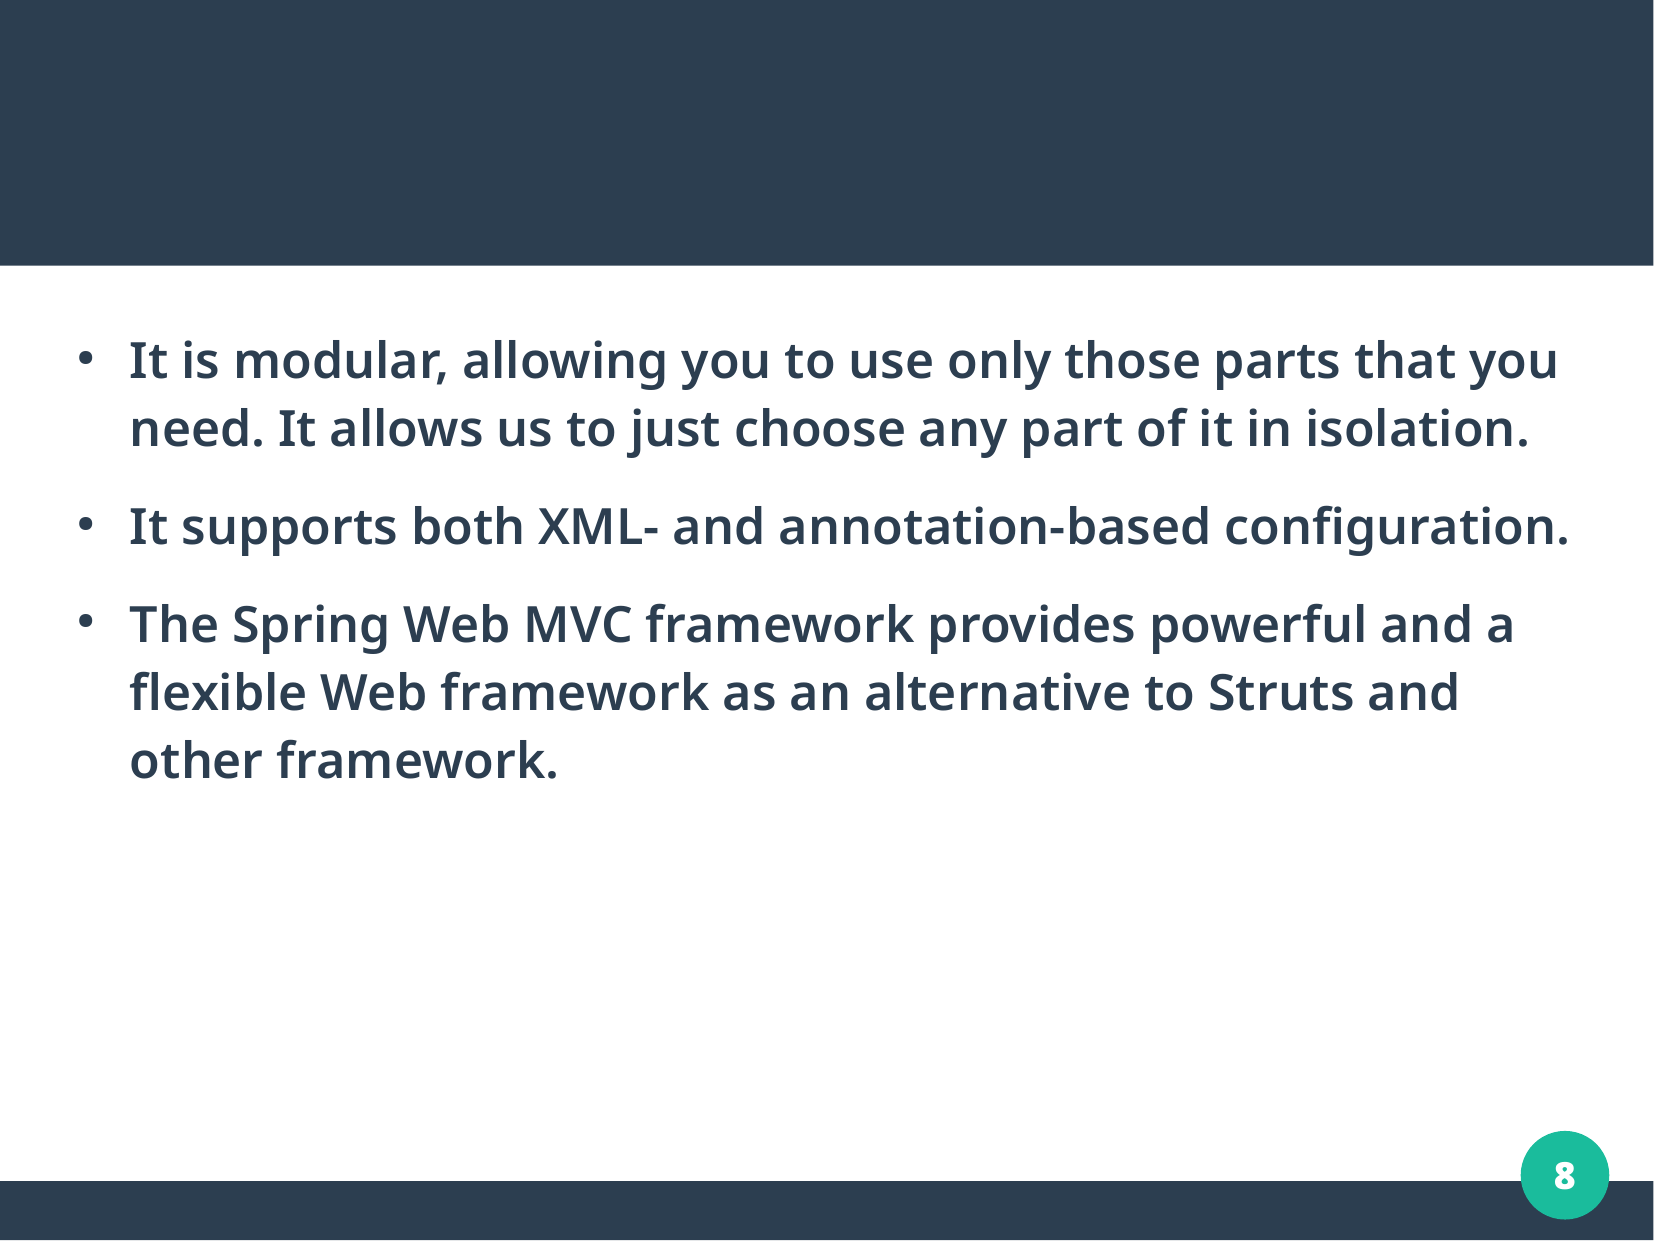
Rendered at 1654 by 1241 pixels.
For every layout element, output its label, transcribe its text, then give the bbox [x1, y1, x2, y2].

list It is modular, allowing you to use only those parts that you need. It allows us to just choose any part of it in isolation. It supports both XML- and annotation-based configuration. The Spring Web MVC framework provides powerful and a flexible Web framework as an alternative to Struts and other framework. [59, 324, 1595, 1152]
